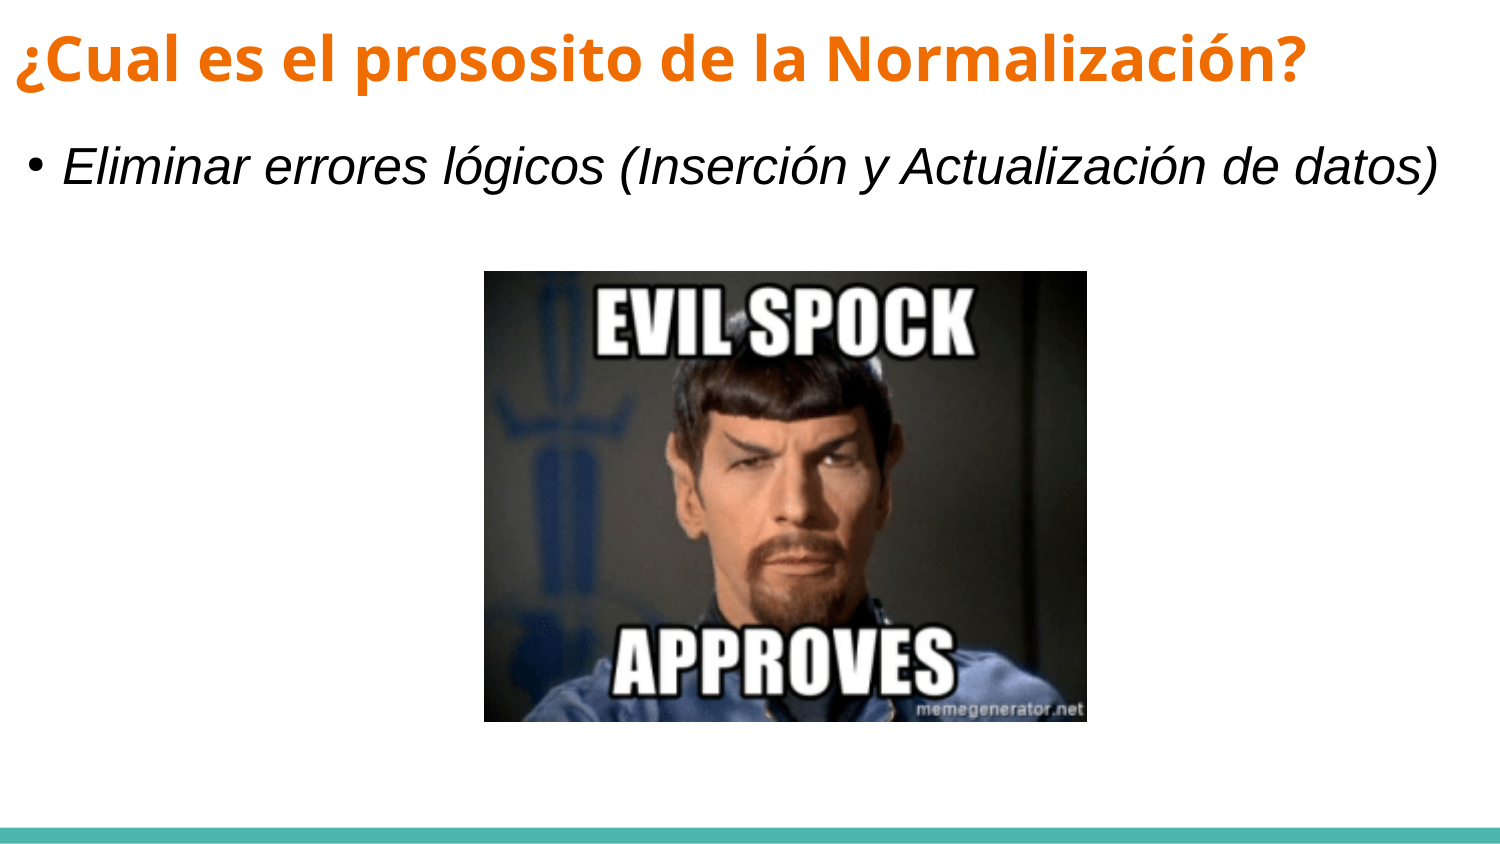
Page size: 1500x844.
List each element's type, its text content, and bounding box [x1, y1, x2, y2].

text_box Eliminar errores lógicos (Inserción y Actualización de datos) [11, 129, 1489, 319]
title ¿Cual es el prososito de la Normalización? [0, 0, 1398, 116]
picture [484, 271, 1087, 722]
